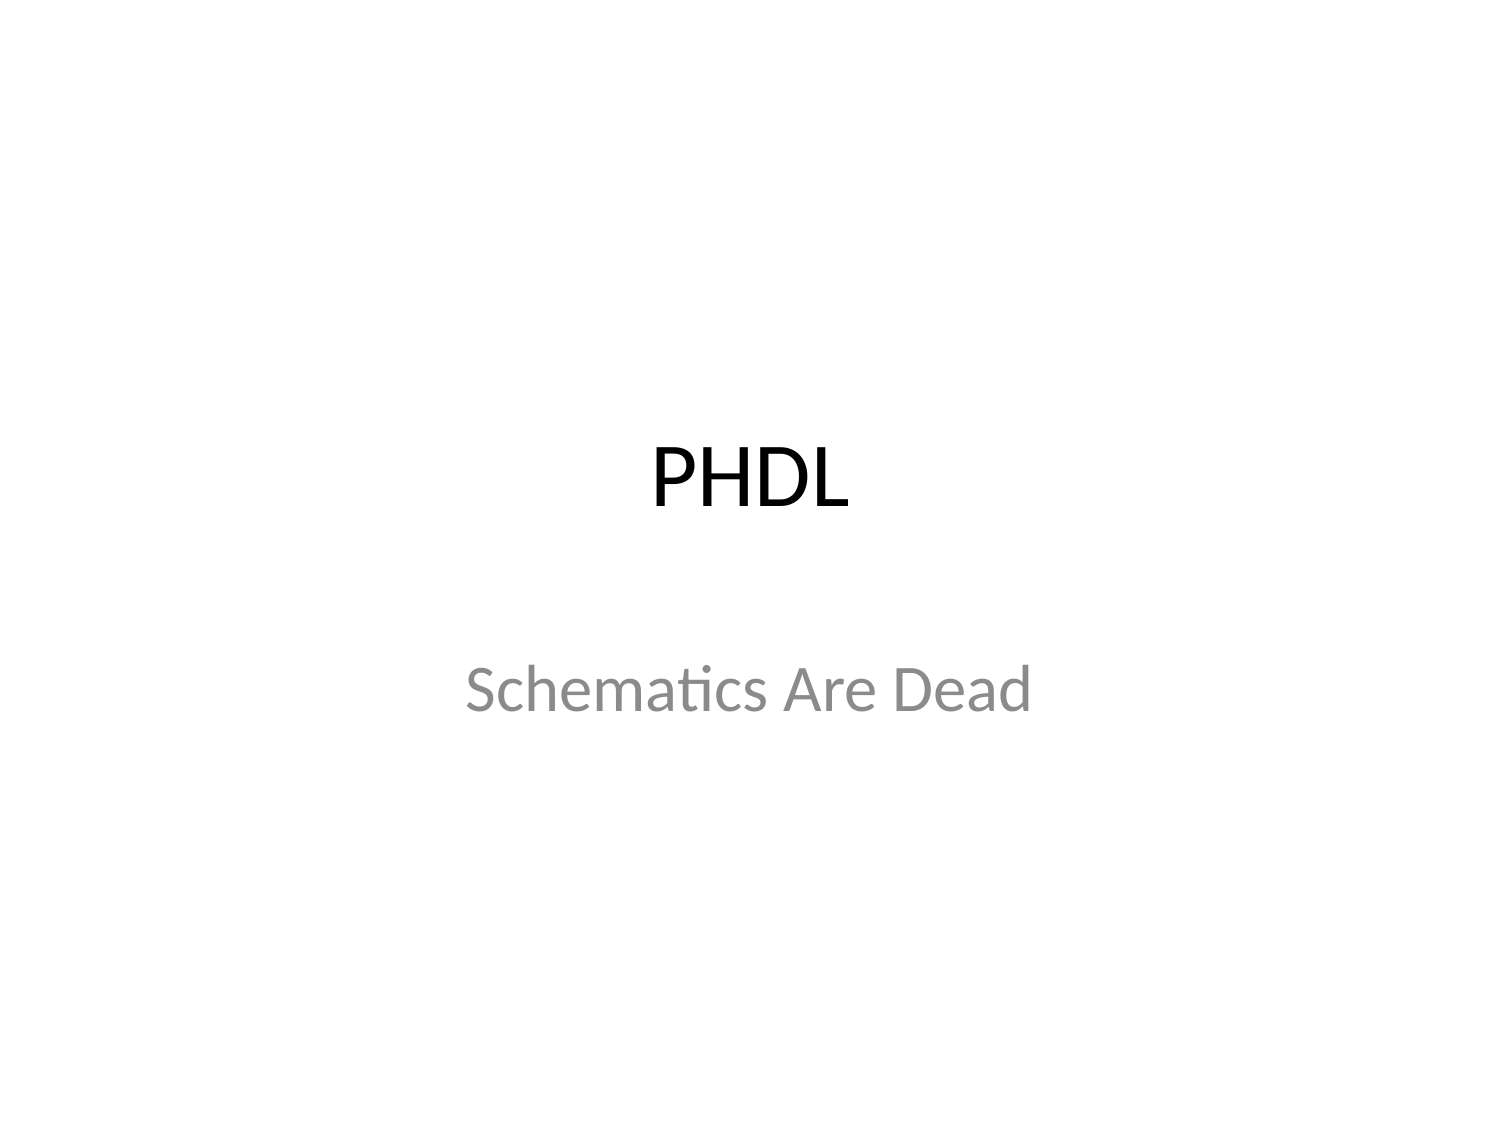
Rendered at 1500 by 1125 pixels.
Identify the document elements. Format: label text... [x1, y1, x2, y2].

title PHDL [112, 349, 1388, 591]
subtitle Schematics Are Dead [225, 637, 1275, 925]
